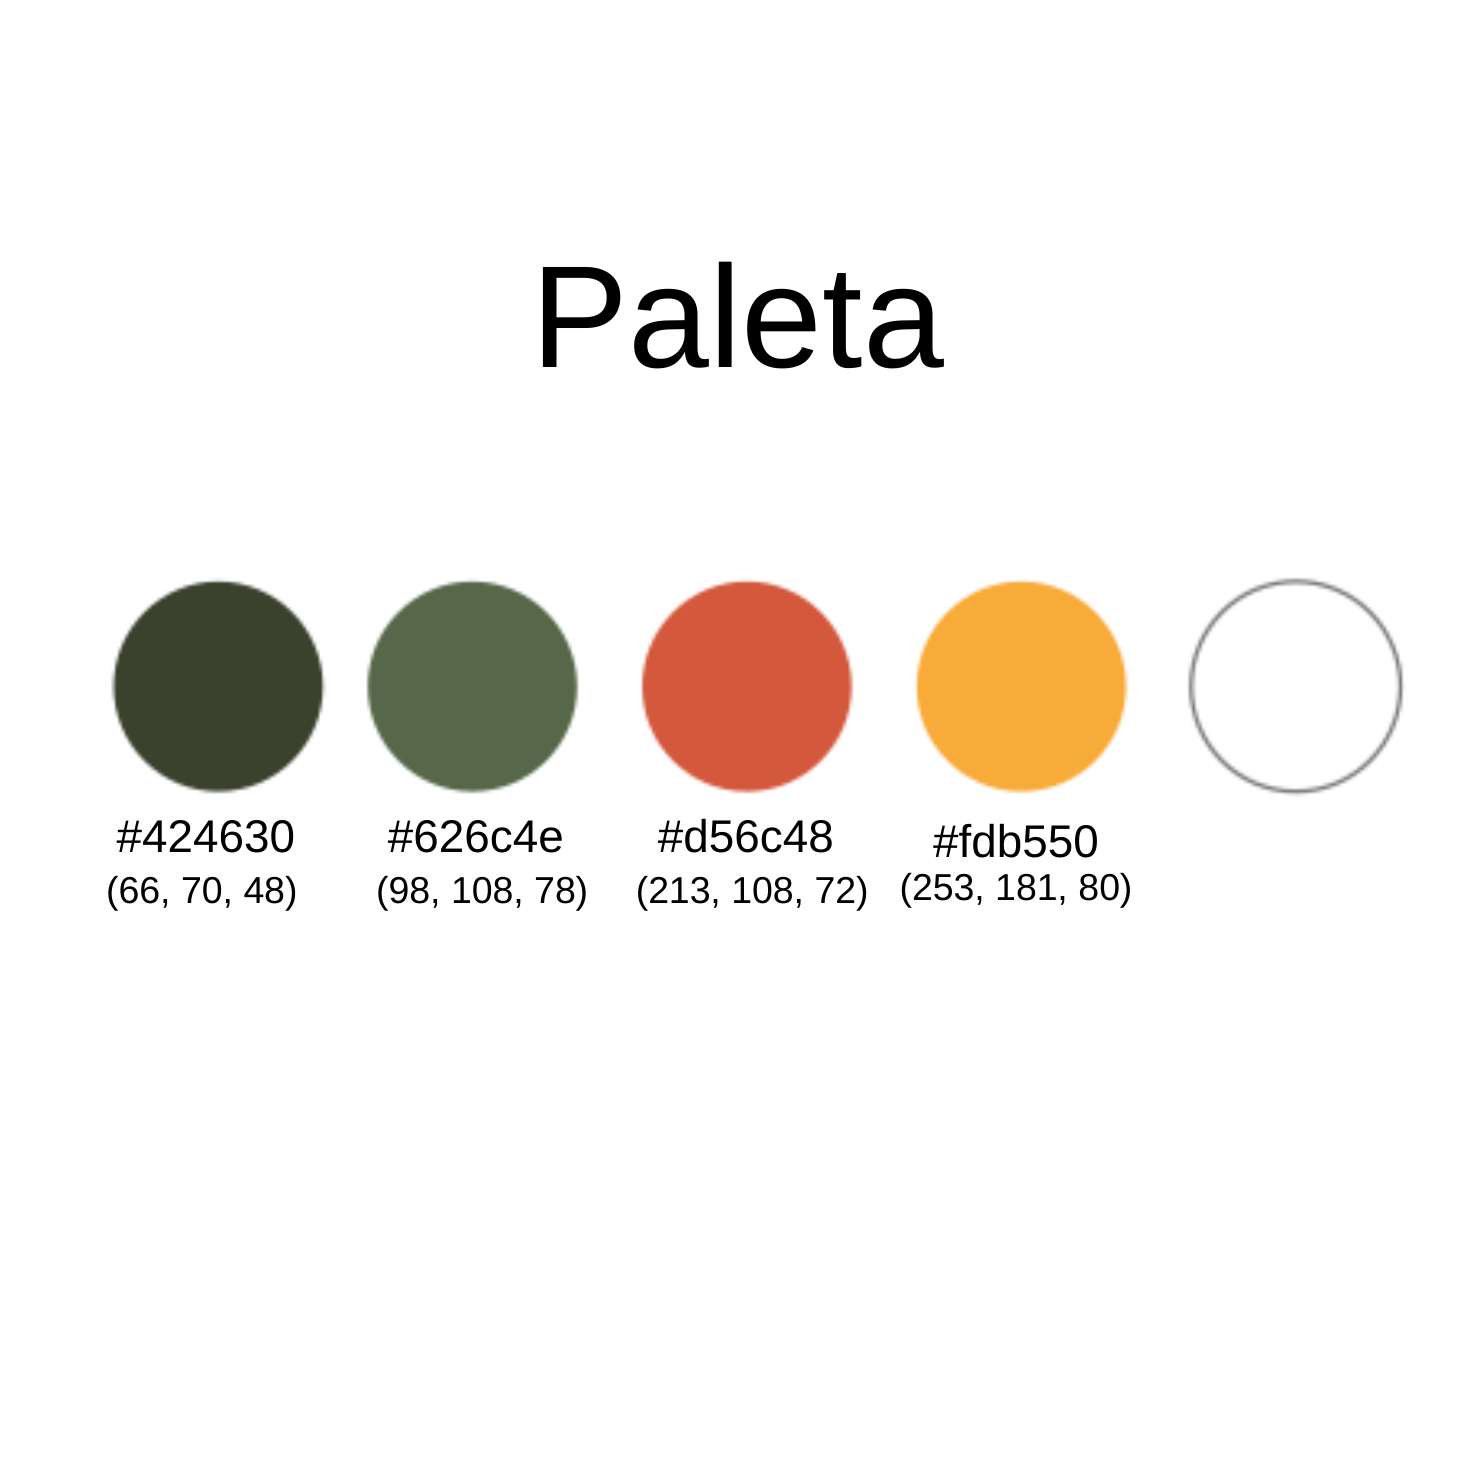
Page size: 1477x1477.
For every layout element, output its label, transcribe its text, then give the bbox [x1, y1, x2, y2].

picture [84, 554, 1426, 811]
title #626c4e (98, 108, 78) [348, 810, 604, 965]
title Paleta [73, 225, 1403, 409]
title #fdb550 (253, 181, 80) [888, 815, 1144, 961]
title #424630 (66, 70, 48) [78, 810, 334, 965]
title #d56c48 (213, 108, 72) [618, 810, 874, 965]
